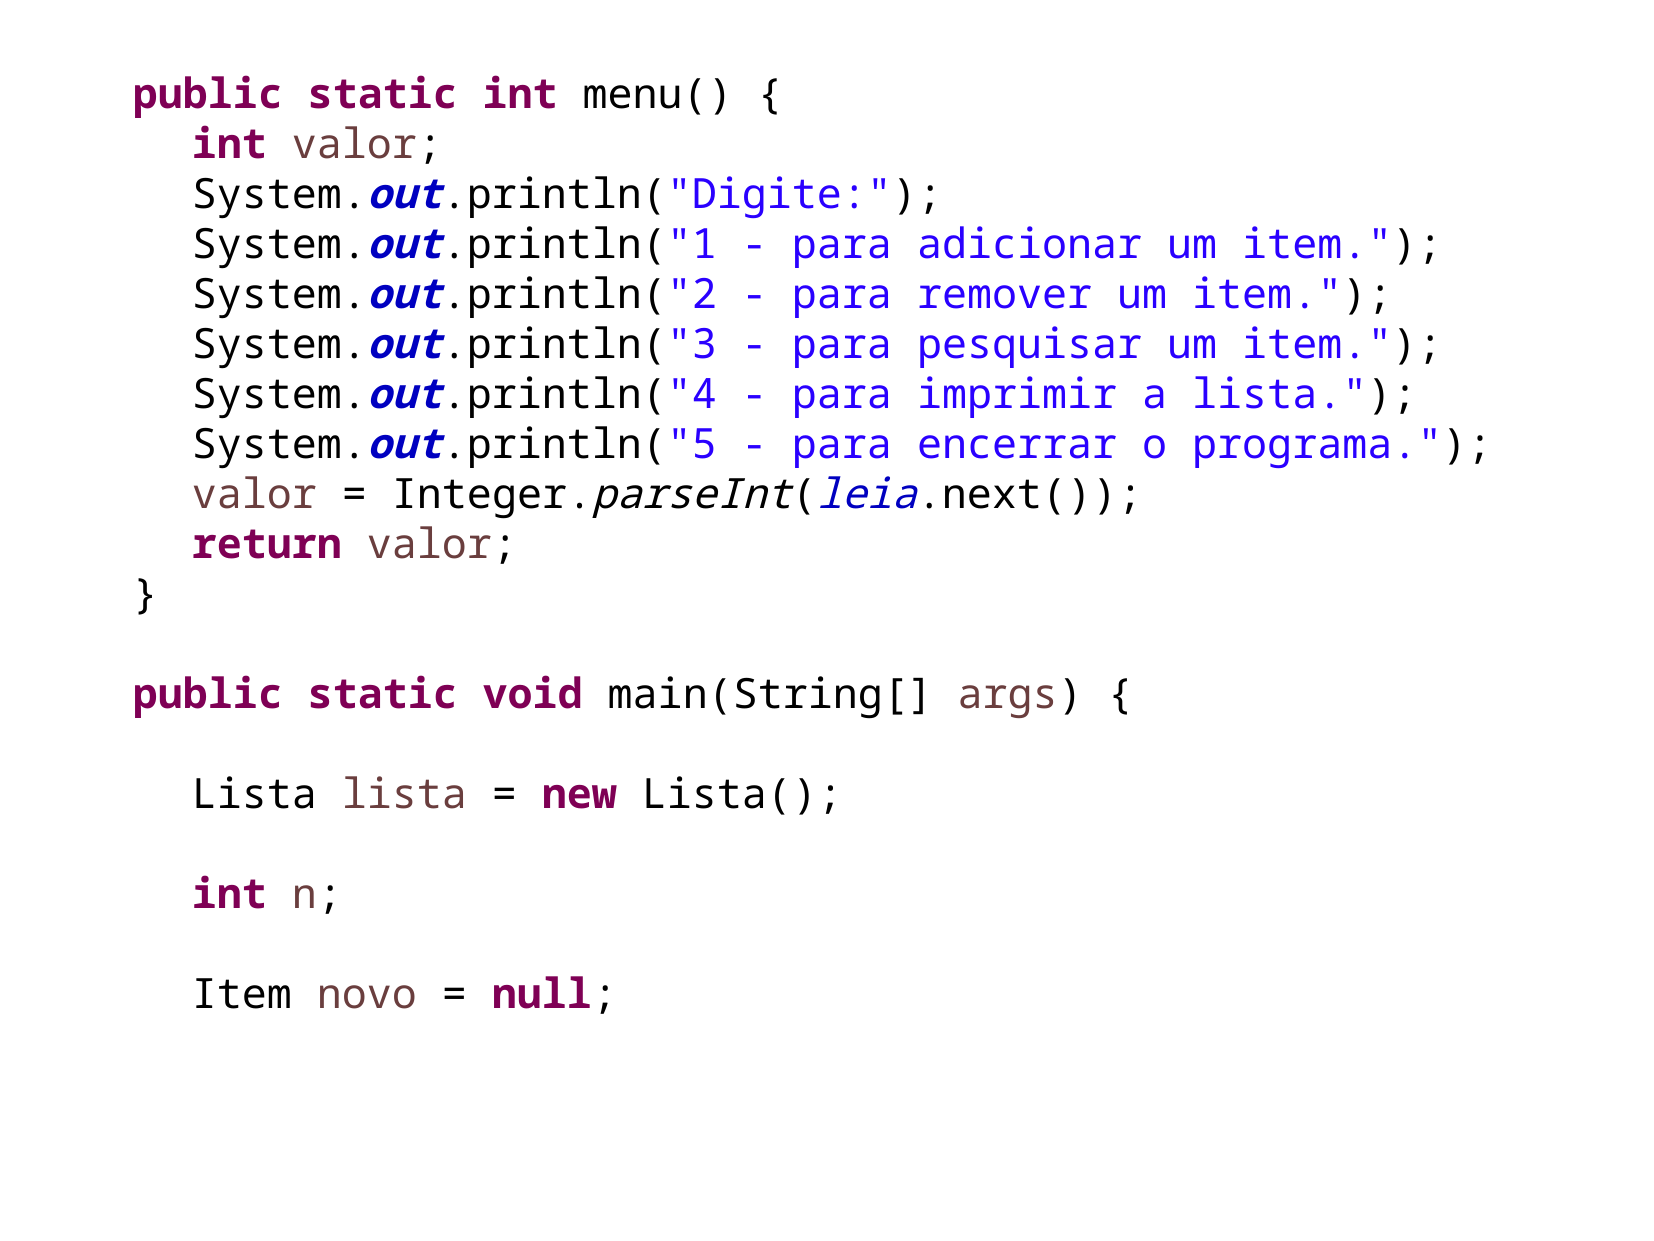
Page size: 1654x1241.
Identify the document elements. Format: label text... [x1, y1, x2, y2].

text_box public static int menu() { int valor; System.out.println("Digite:"); System.out.println("1 - para adicionar um item."); System.out.println("2 - para remover um item."); System.out.println("3 - para pesquisar um item."); System.out.println("4 - para imprimir a lista."); System.out.println("5 - para encerrar o programa."); valor = Integer.parseInt(leia.next()); return valor; } public static void main(String[] args) { Lista lista = new Lista(); int n; Item novo = null; [59, 59, 1594, 1193]
